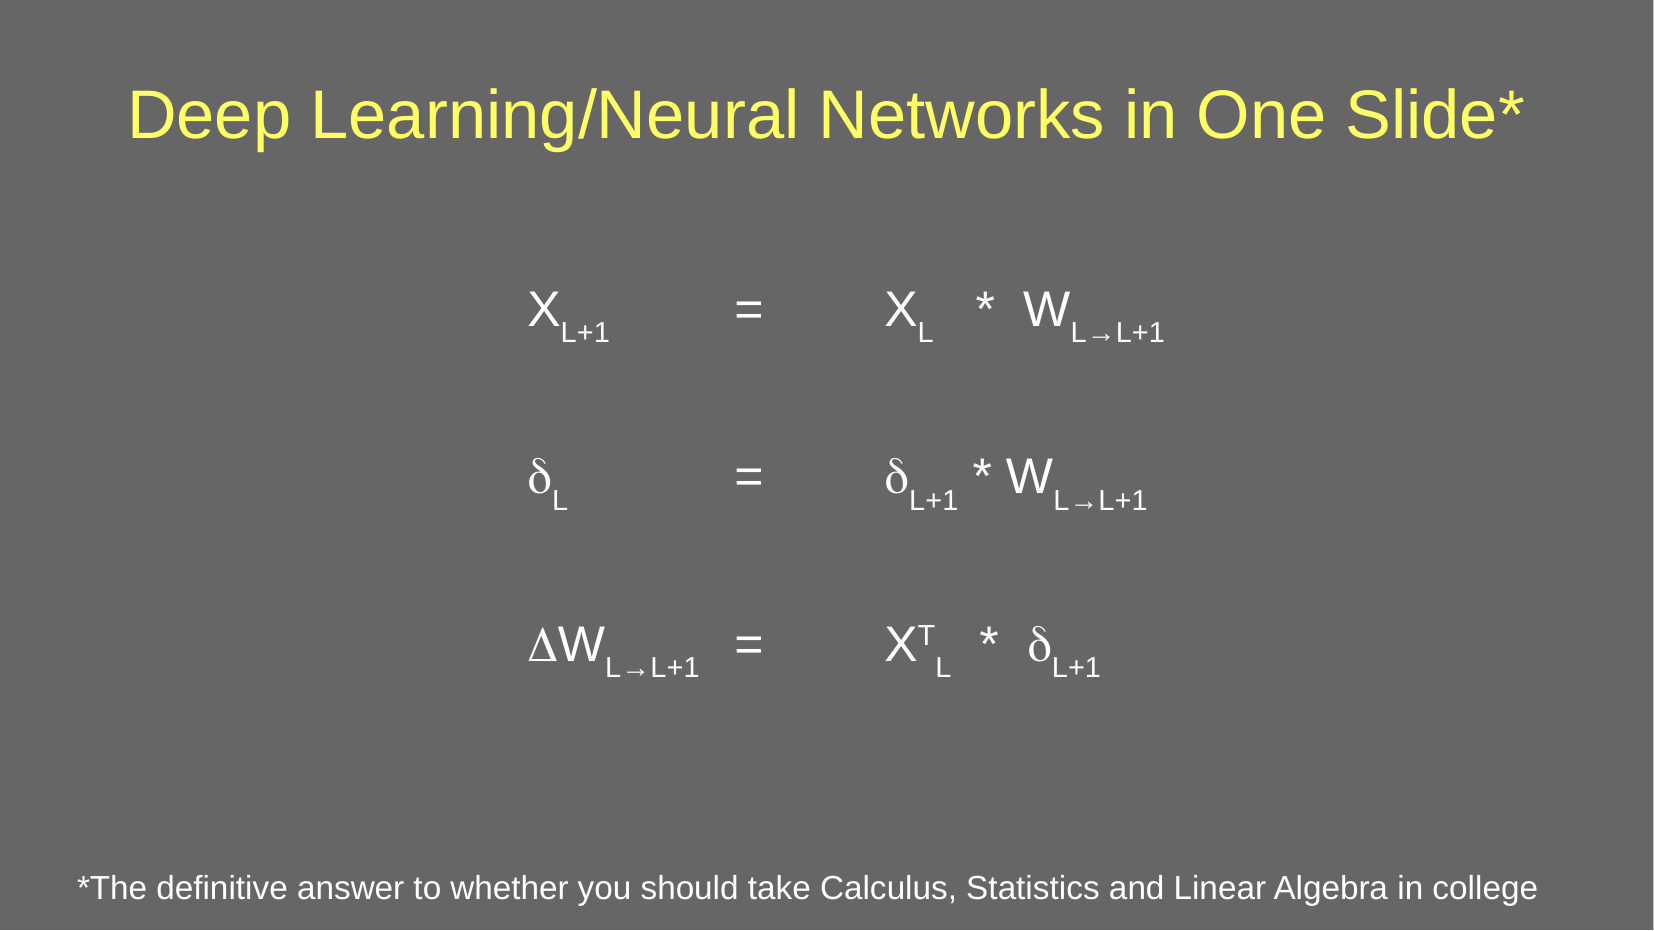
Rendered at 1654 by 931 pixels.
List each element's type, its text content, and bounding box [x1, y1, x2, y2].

text_box *The definitive answer to whether you should take Calculus, Statistics and Linear Algebra in college [62, 861, 1607, 915]
list XL+1 = XL * WL→L+1 dL = dL+1 * WL→L+1 DWL→L+1 = XTL * dL+1 [491, 281, 1654, 821]
title Deep Learning/Neural Networks in One Slide* [82, 36, 1571, 193]
